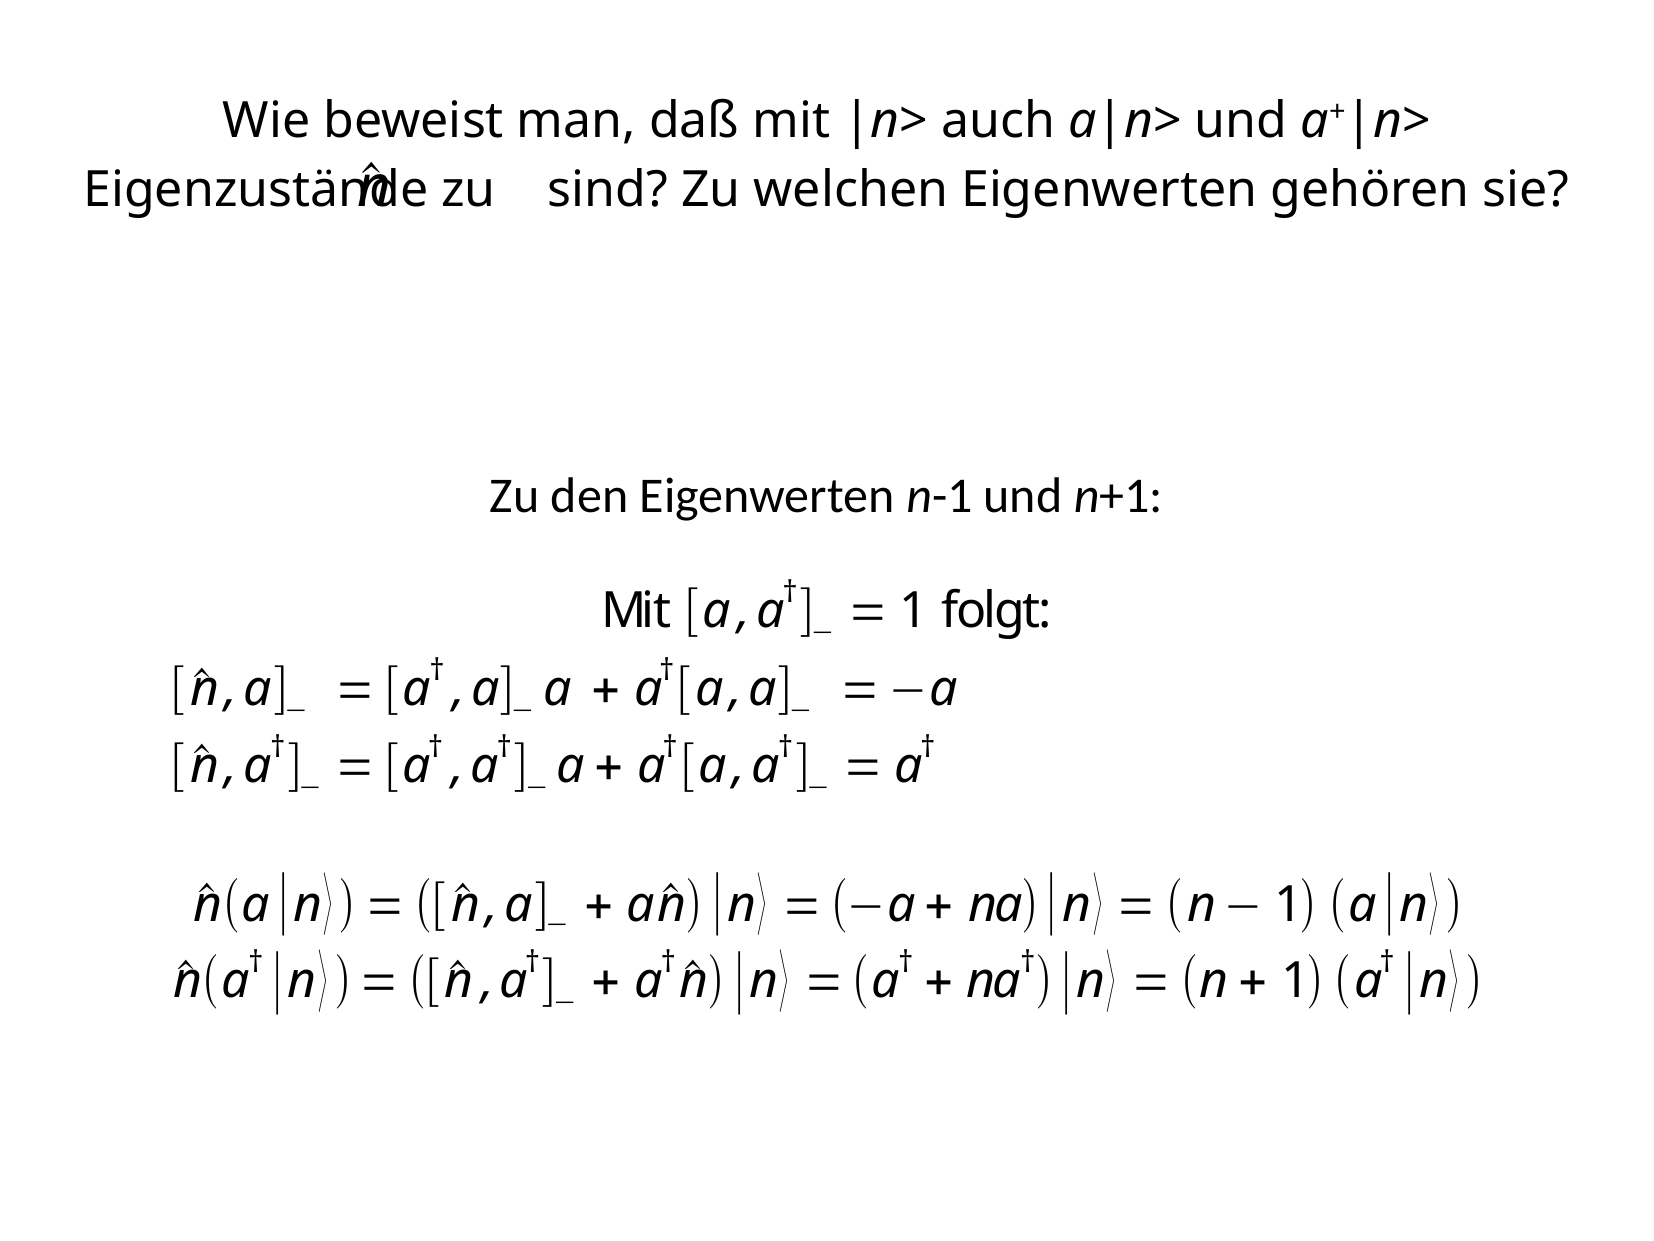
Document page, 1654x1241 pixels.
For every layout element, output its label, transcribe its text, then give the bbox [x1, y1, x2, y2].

title Wie beweist man, daß mit |n> auch a|n> und a+|n> Eigenzustände zu sind? Zu welchen Eigenwerten gehören sie? [82, 49, 1571, 257]
chart [165, 574, 1489, 1020]
chart [348, 152, 394, 224]
subtitle Zu den Eigenwerten n-1 und n+1: [82, 290, 1571, 1010]
